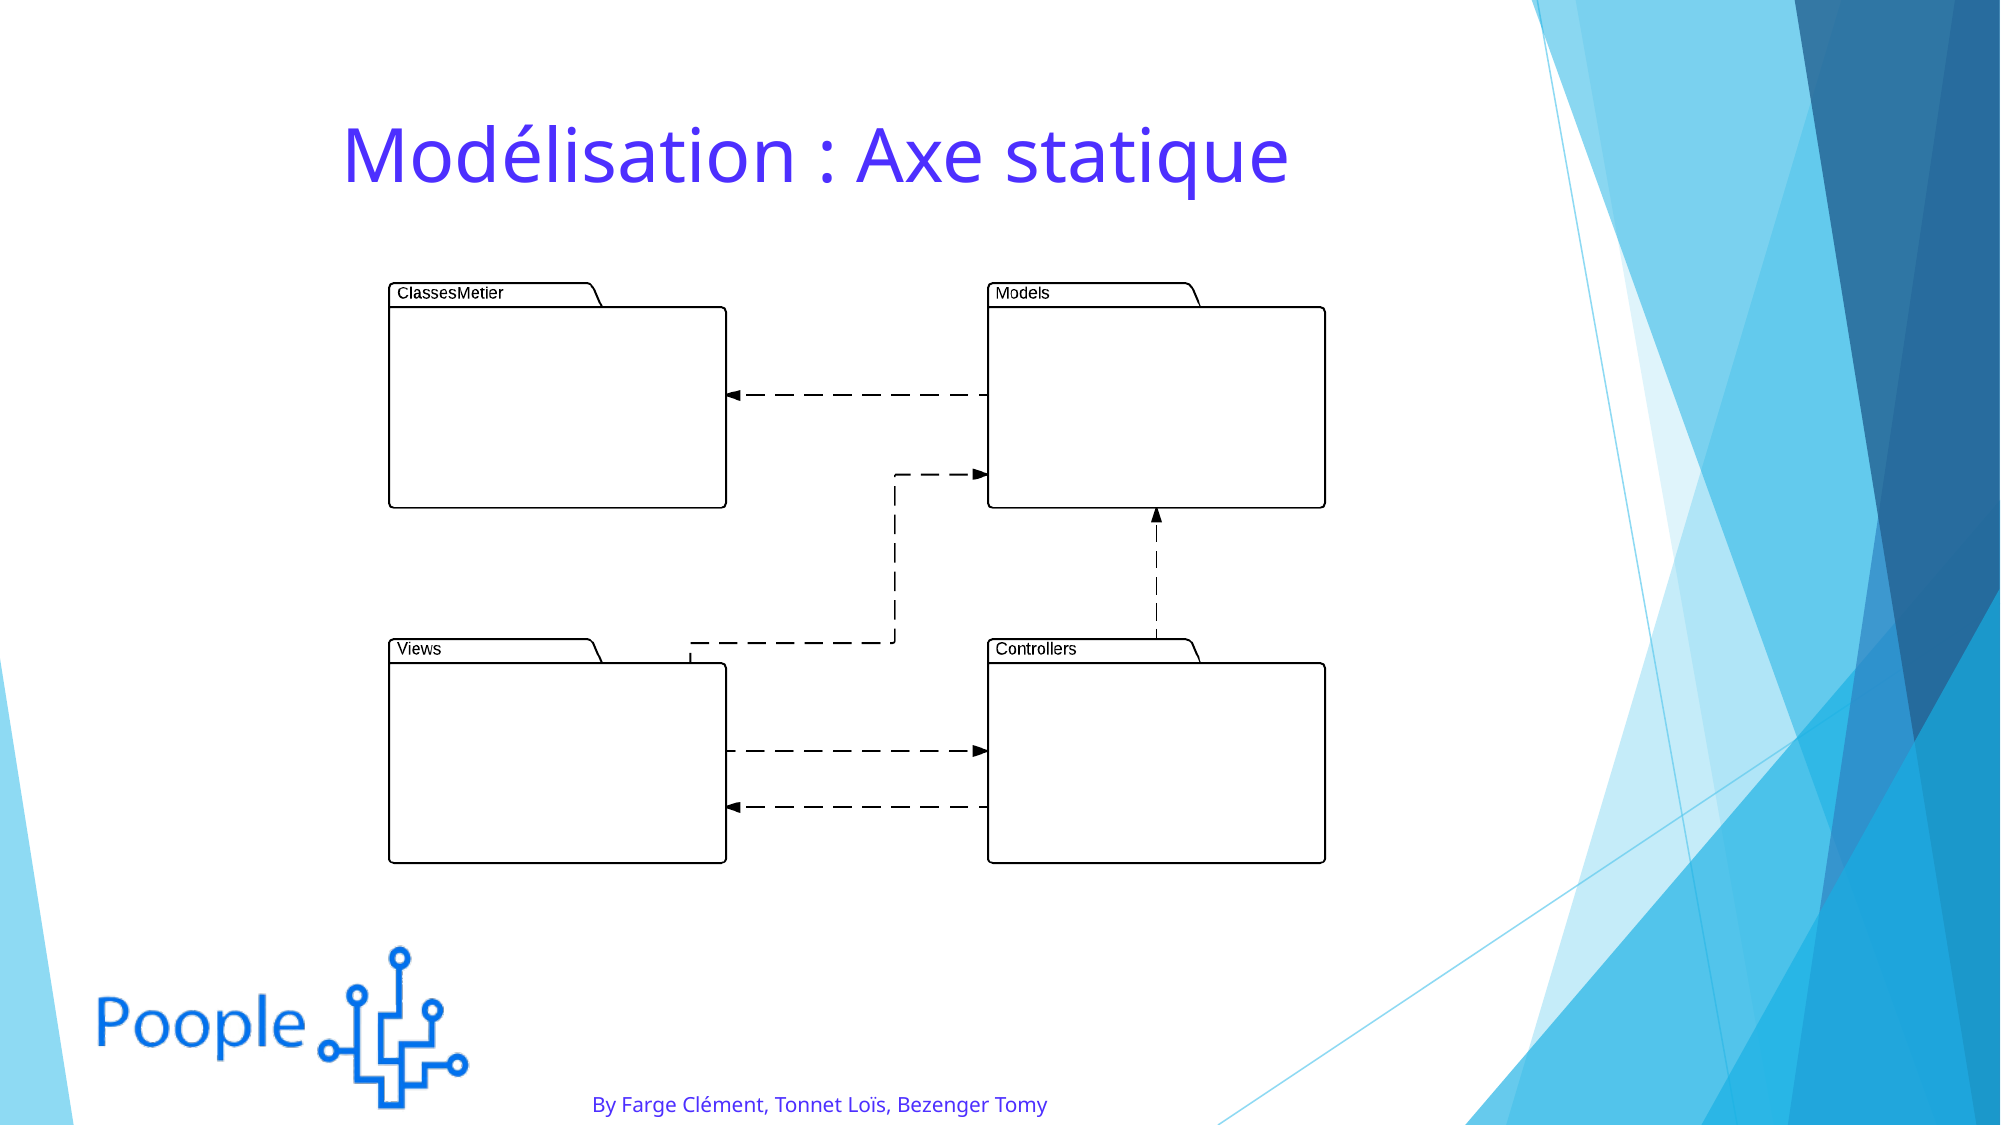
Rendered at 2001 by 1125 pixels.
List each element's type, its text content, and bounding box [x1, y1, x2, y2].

text_box By Farge Clément, Tonnet Loïs, Bezenger Tomy [577, 1085, 1063, 1125]
picture [373, 274, 1345, 876]
title Modélisation : Axe statique [111, 99, 1522, 317]
picture [86, 929, 472, 1125]
